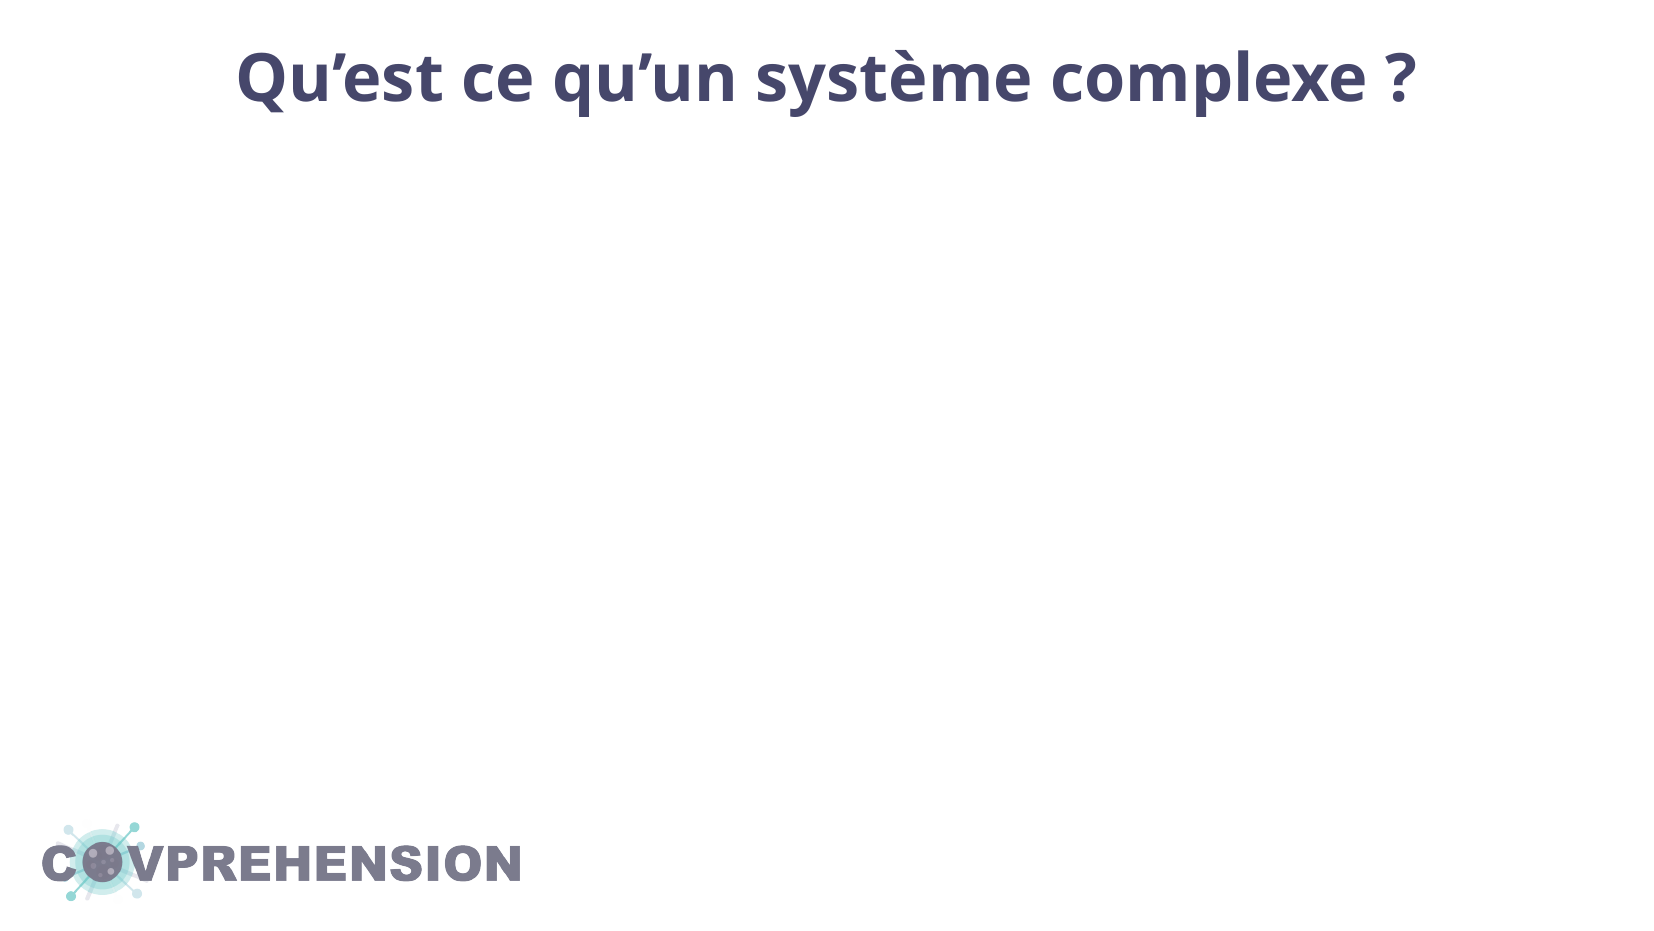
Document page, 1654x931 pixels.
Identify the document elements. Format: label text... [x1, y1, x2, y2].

title Qu’est ce qu’un système complexe ? [0, 23, 1654, 129]
